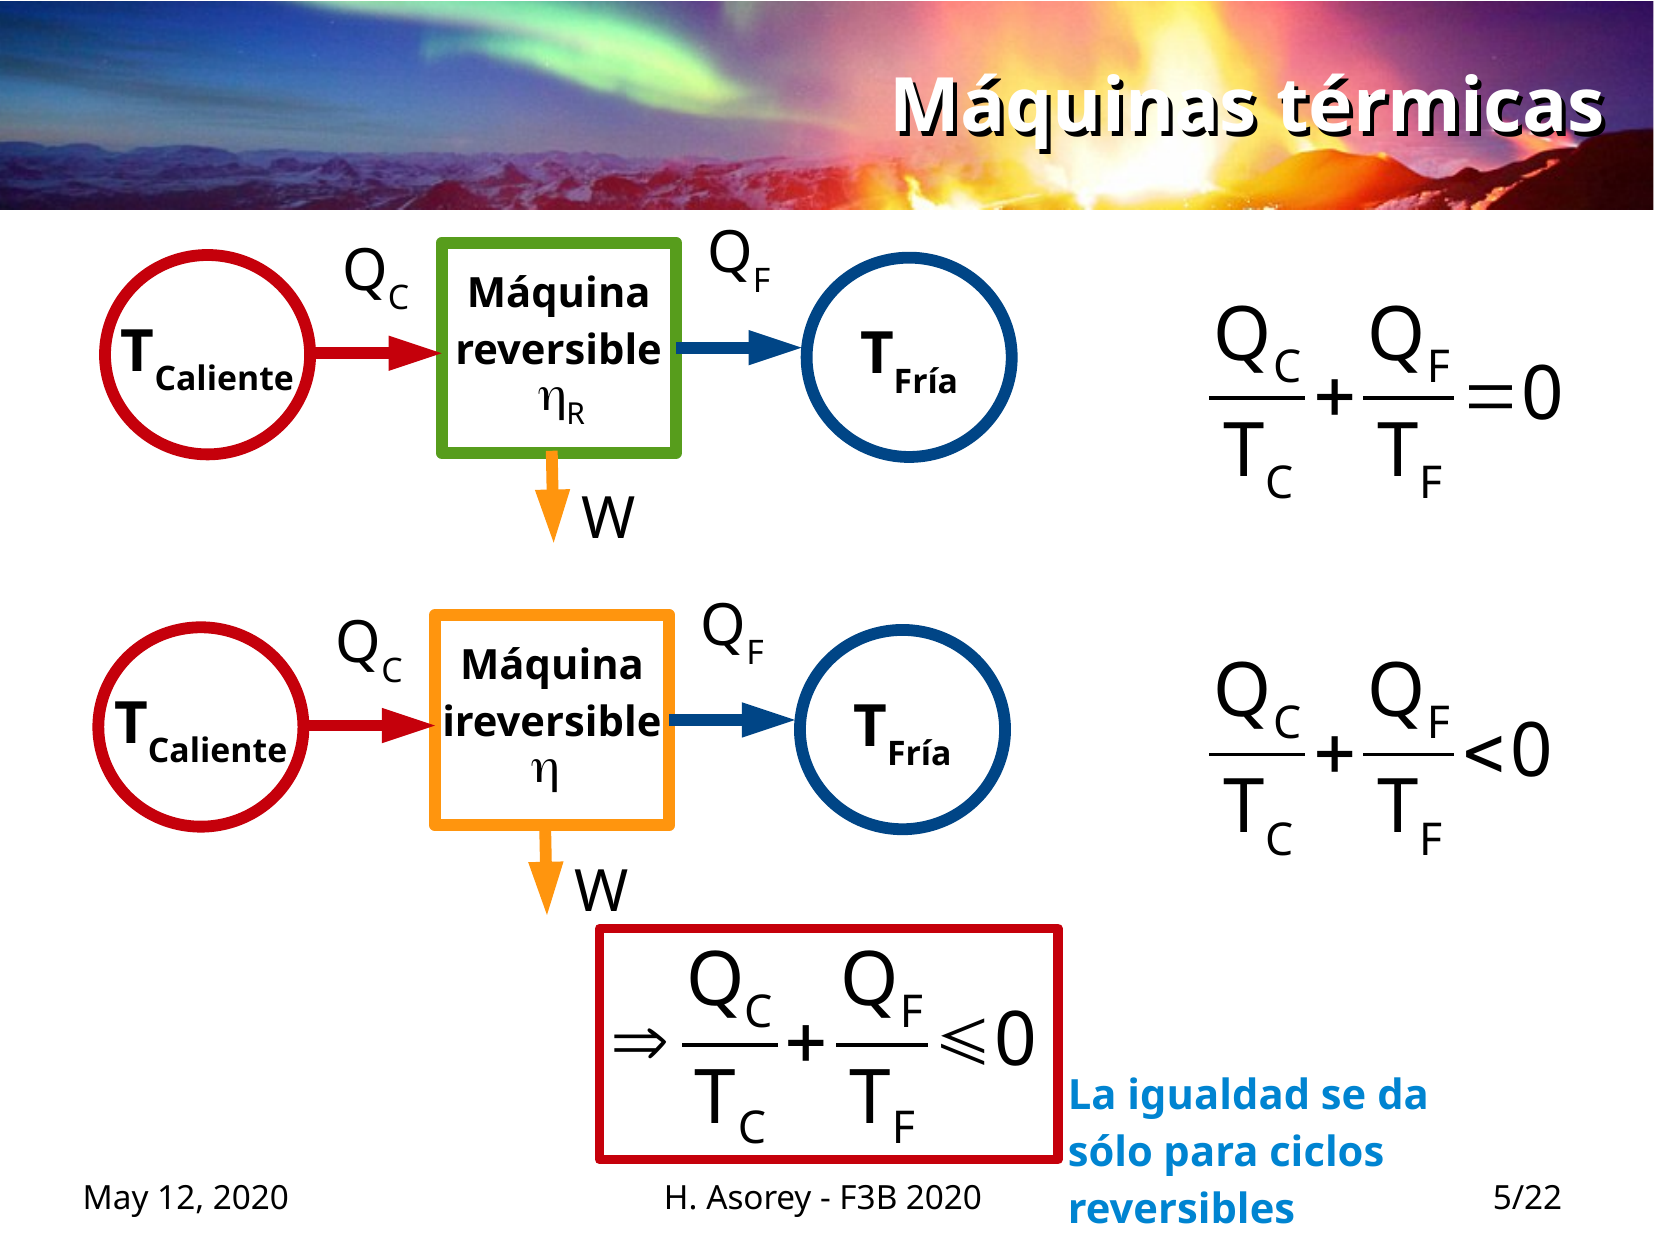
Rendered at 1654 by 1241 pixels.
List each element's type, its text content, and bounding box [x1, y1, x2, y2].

chart [1200, 644, 1570, 866]
text_box TFría [806, 257, 1012, 457]
text_box Máquina reversible [441, 242, 677, 454]
title Máquinas térmicas [45, 15, 1606, 191]
text_box La igualdad se da sólo para ciclos reversibles [1053, 1056, 1538, 1174]
text_box Máquina ireversible [435, 614, 670, 826]
picture [0, 1, 1654, 210]
chart [1200, 287, 1580, 509]
chart [523, 757, 568, 796]
text_box W [559, 841, 645, 928]
text_box TCaliente [105, 255, 310, 455]
text_box TCaliente [98, 627, 304, 827]
chart [604, 933, 1054, 1156]
chart [530, 384, 592, 433]
text_box W [565, 469, 652, 556]
text_box TFría [799, 629, 1006, 830]
